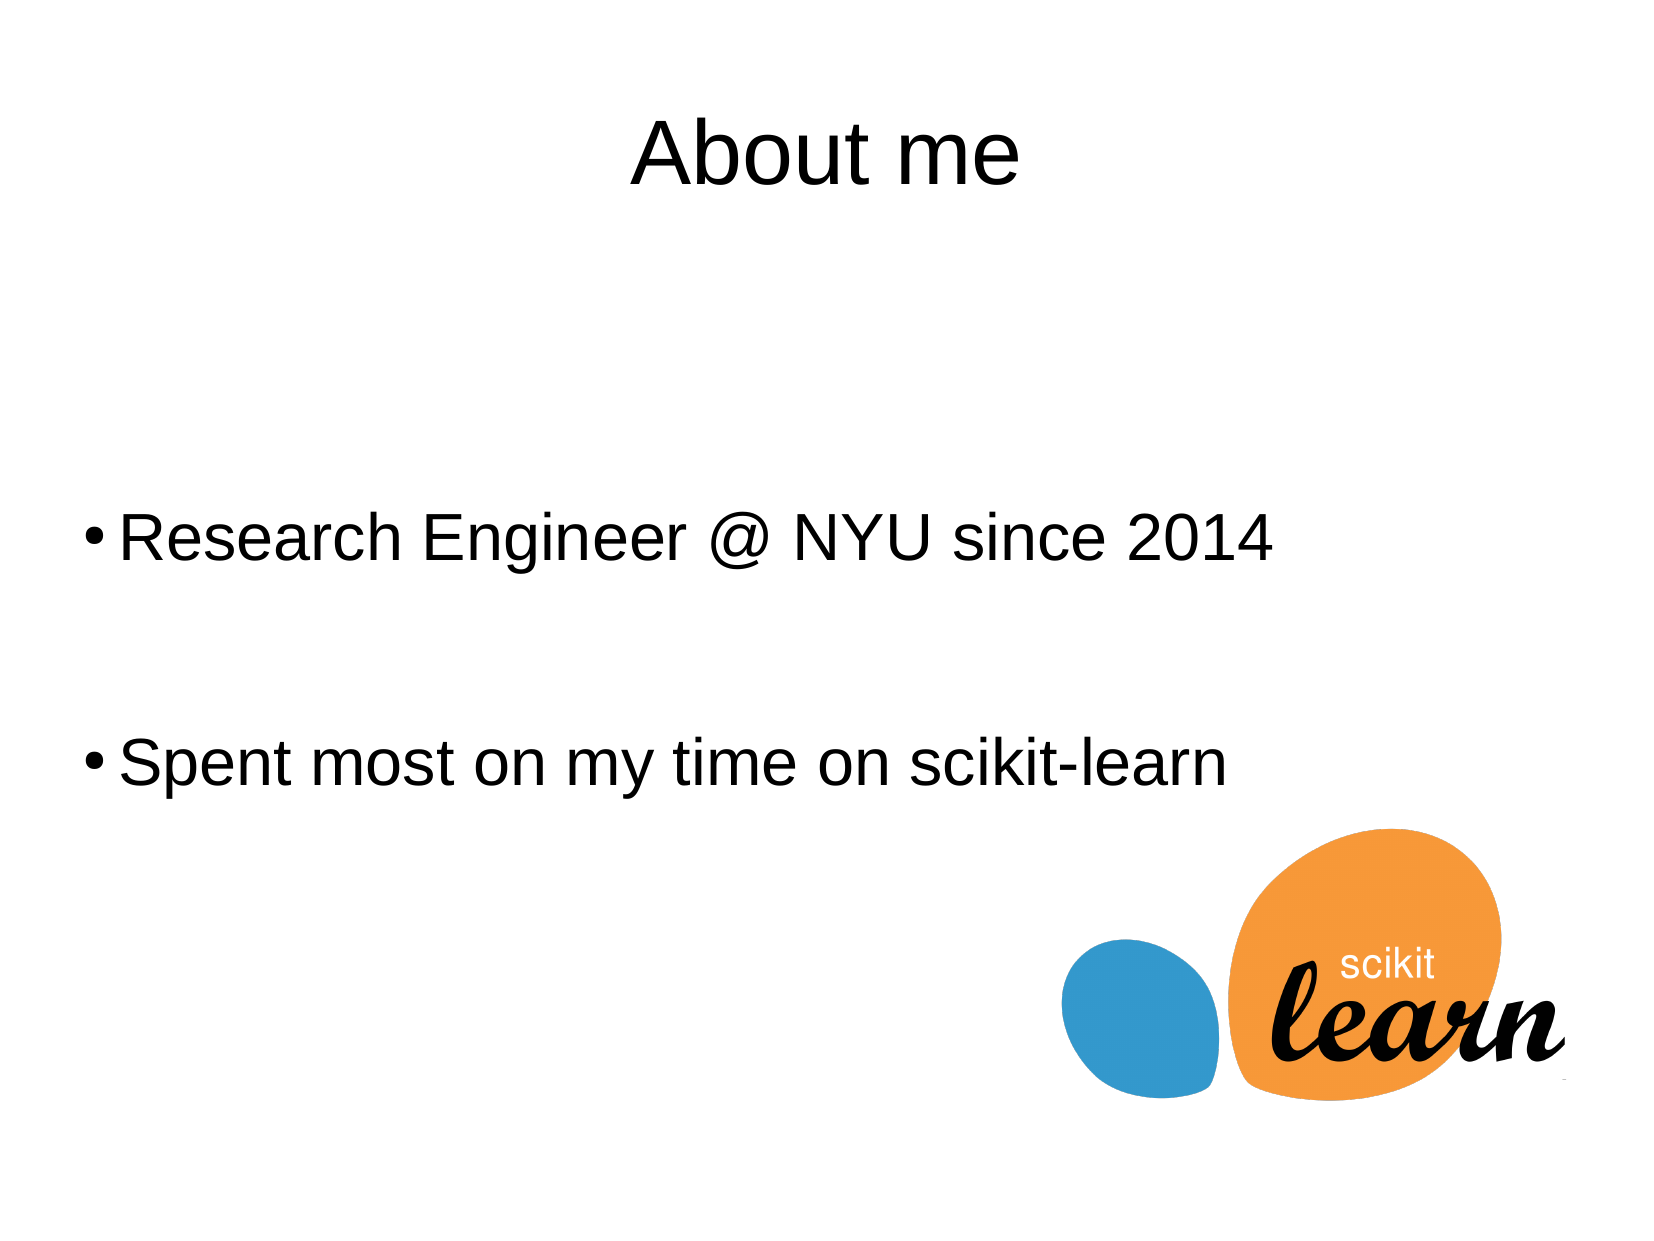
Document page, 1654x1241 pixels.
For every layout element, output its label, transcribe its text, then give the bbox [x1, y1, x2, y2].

title About me [82, 49, 1571, 257]
subtitle Research Engineer @ NYU since 2014 Spent most on my time on scikit-learn [82, 290, 1571, 1010]
picture [1050, 764, 1576, 1117]
